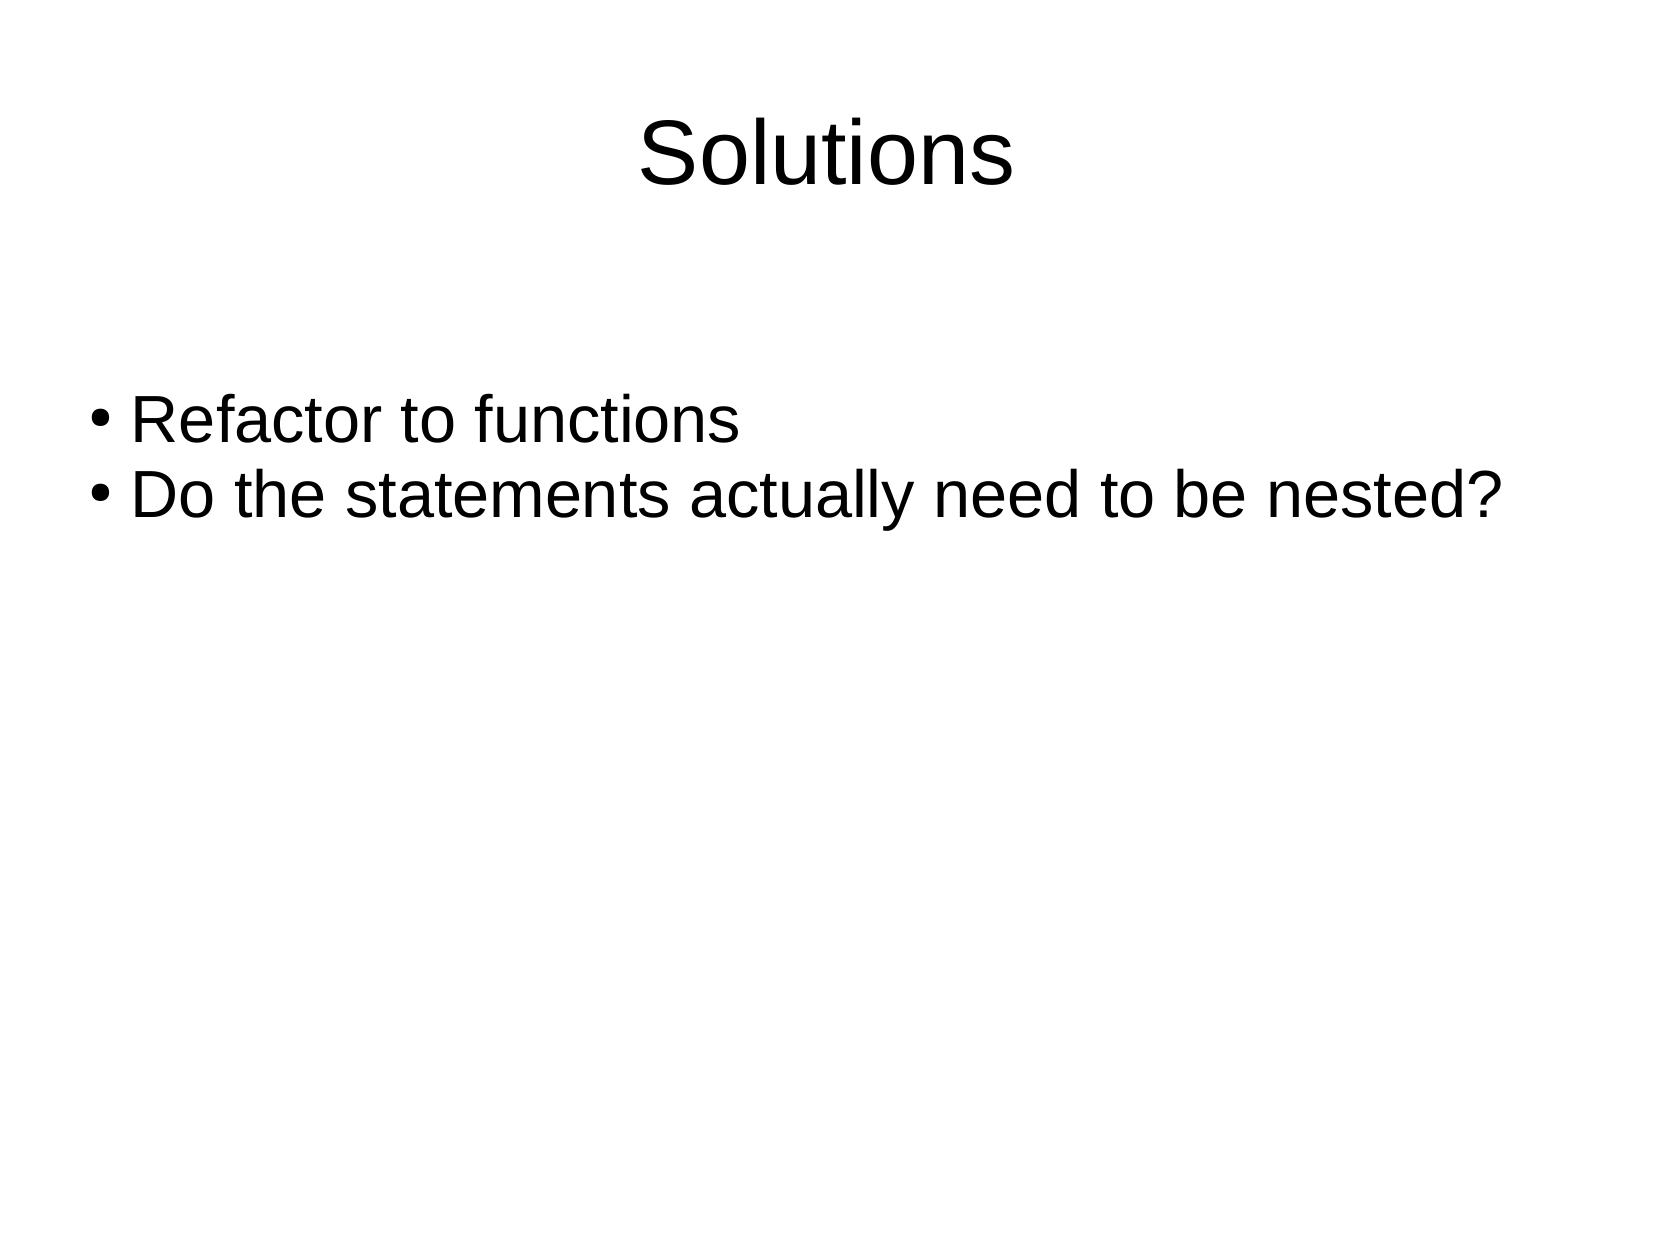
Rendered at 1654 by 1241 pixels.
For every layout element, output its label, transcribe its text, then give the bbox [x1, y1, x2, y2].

subtitle Refactor to functions Do the statements actually need to be nested? [88, 324, 1577, 739]
title Solutions [82, 56, 1571, 250]
